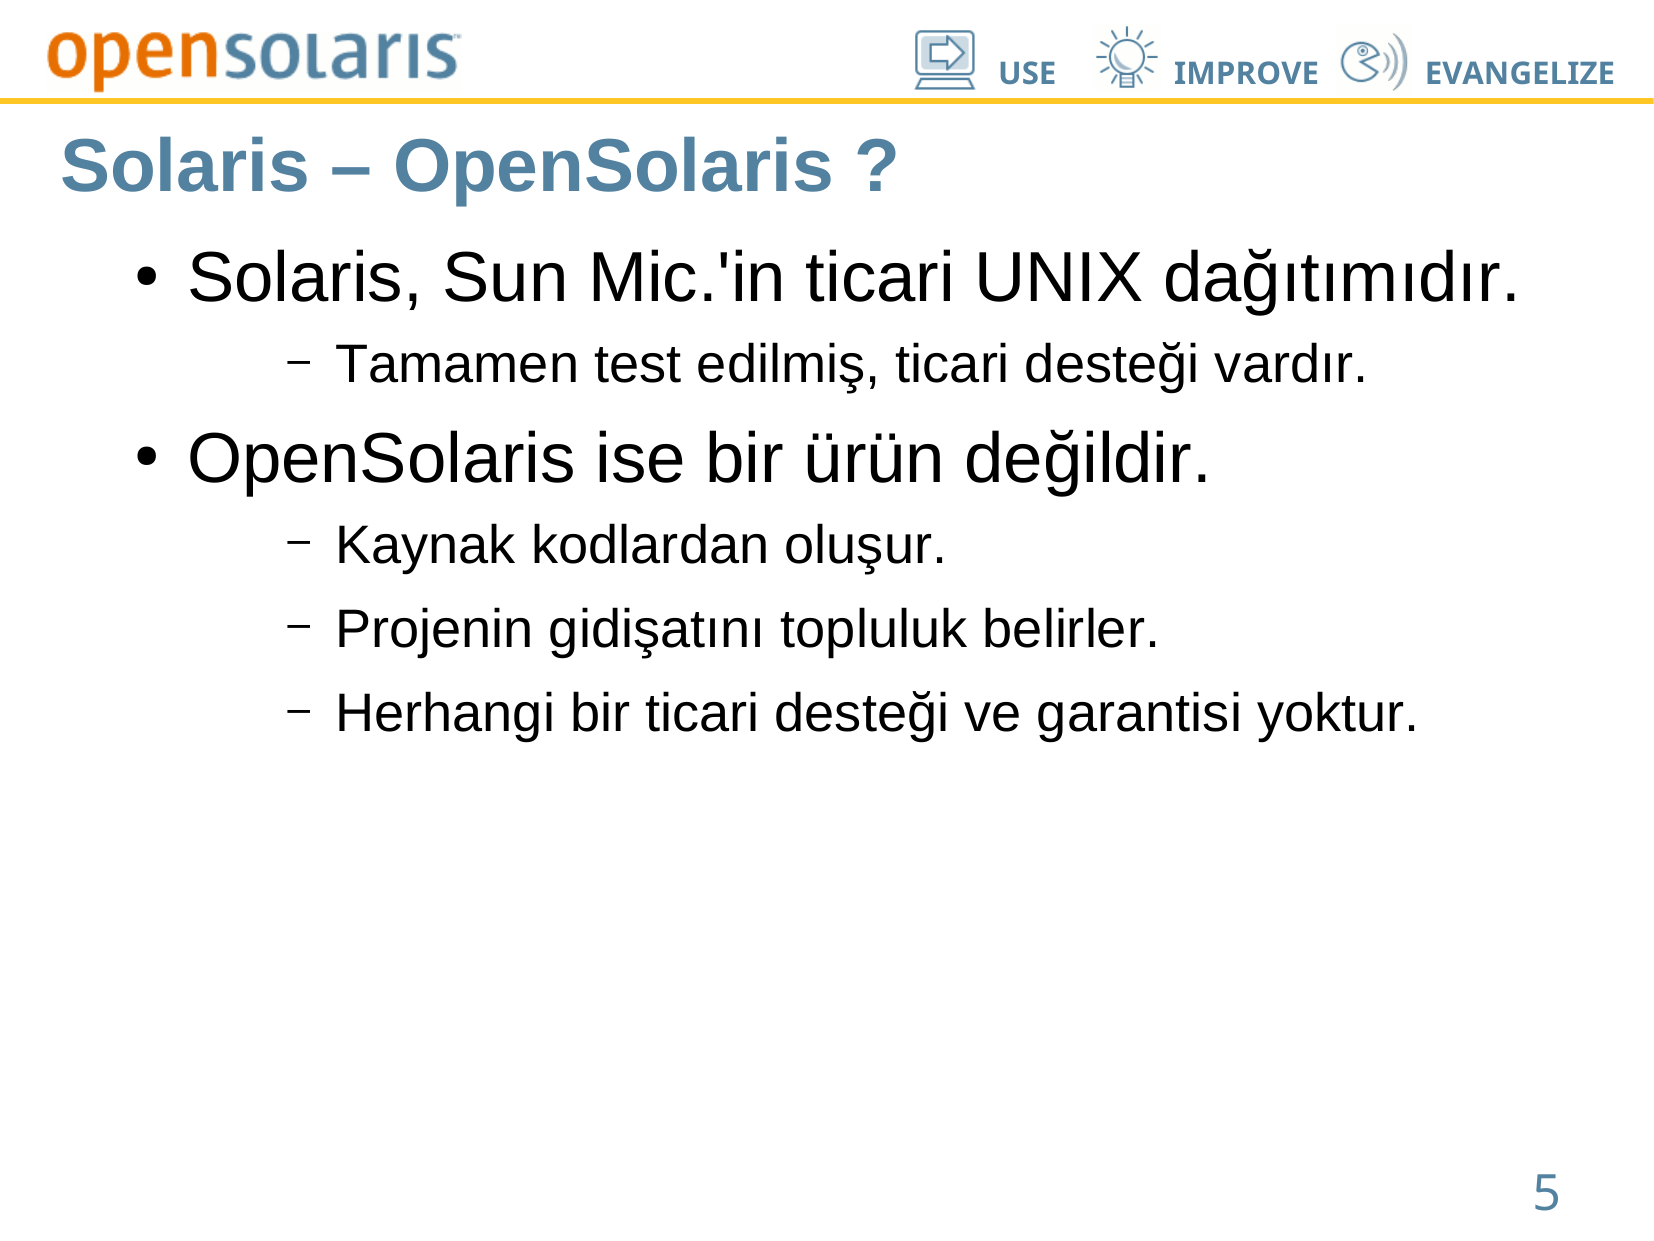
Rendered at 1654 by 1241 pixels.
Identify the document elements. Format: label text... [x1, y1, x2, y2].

list Solaris, Sun Mic.'in ticari UNIX dağıtımıdır. Tamamen test edilmiş, ticari desteği vardır. OpenSolaris ise bir ürün değildir. Kaynak kodlardan oluşur. Projenin gidişatını topluluk belirler. Herhangi bir ticari desteği ve garantisi yoktur. [98, 237, 1556, 1151]
picture [46, 31, 462, 94]
picture [1336, 24, 1412, 98]
picture [907, 22, 983, 98]
title Solaris – OpenSolaris ? [60, 120, 1534, 211]
picture [1093, 23, 1161, 91]
